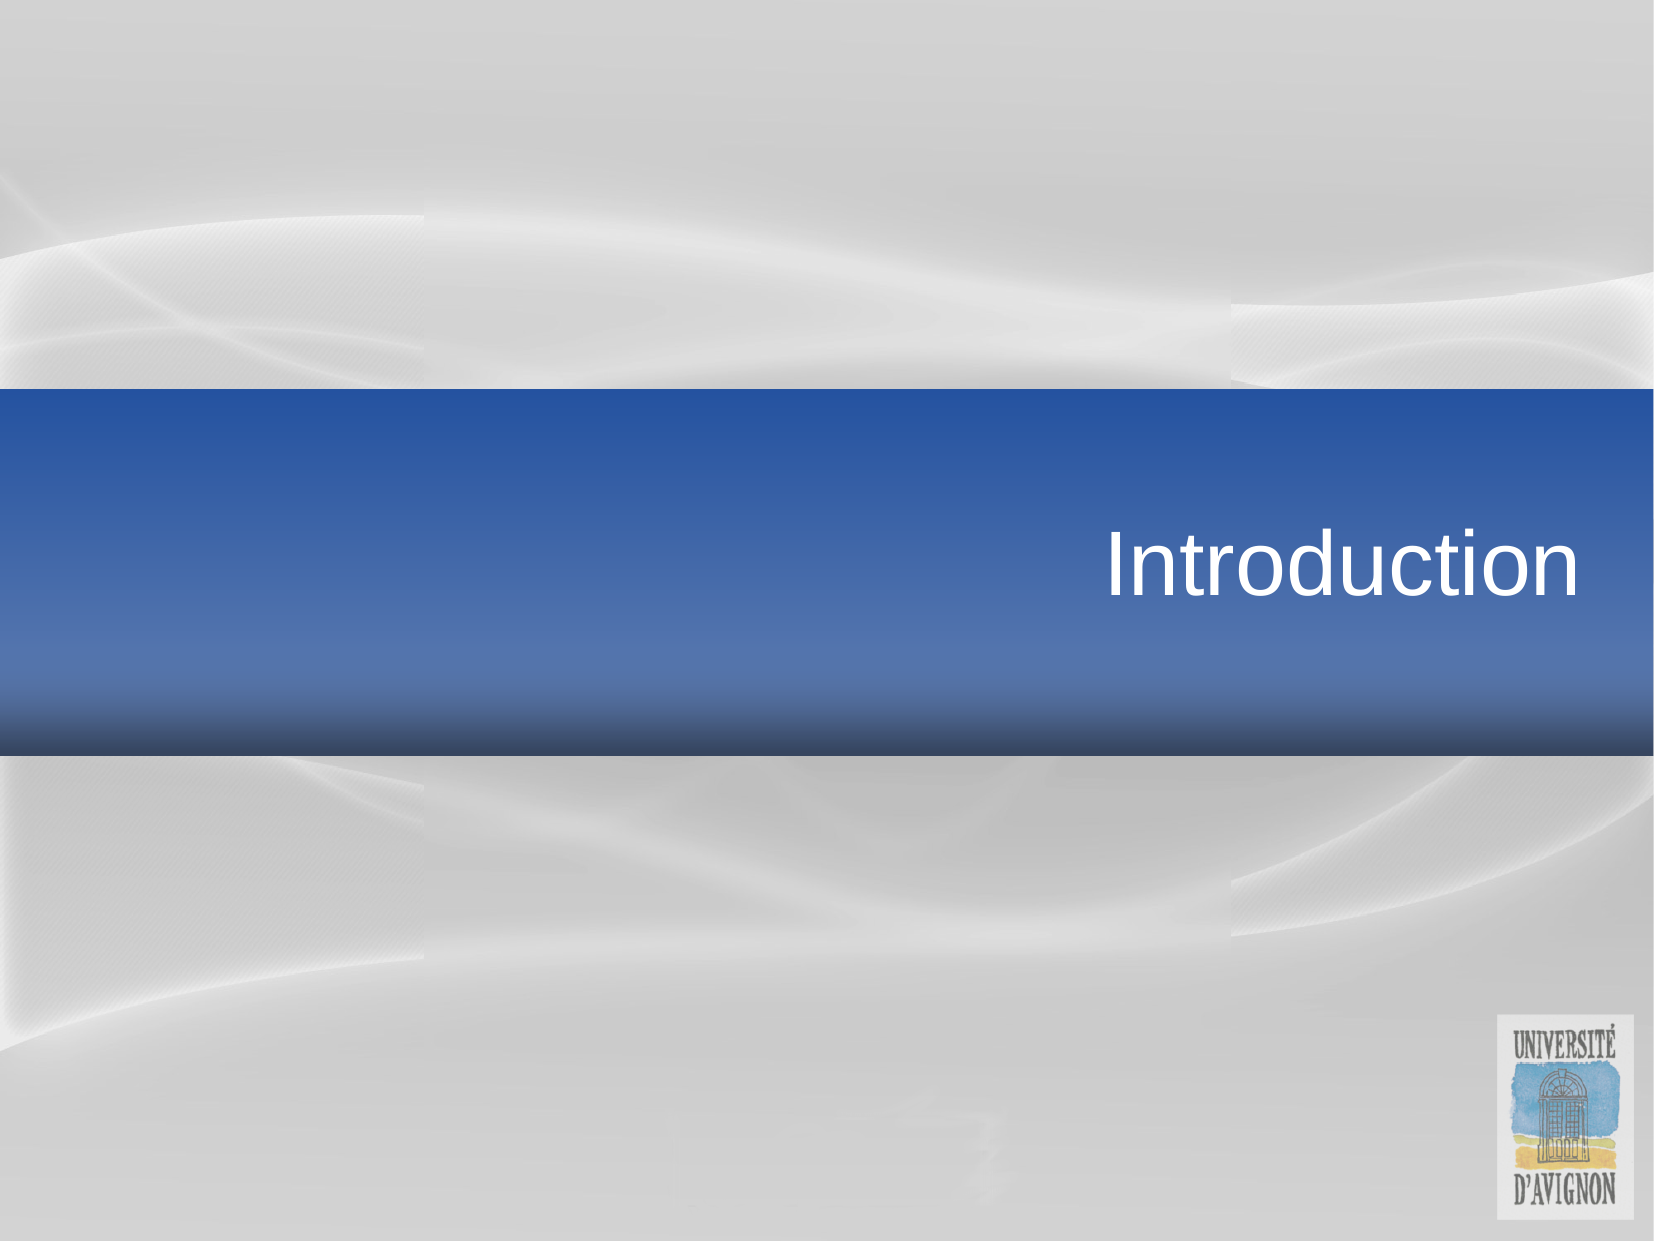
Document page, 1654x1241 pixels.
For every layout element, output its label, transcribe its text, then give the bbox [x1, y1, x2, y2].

title Introduction [94, 460, 1583, 668]
picture [0, 0, 1654, 1241]
